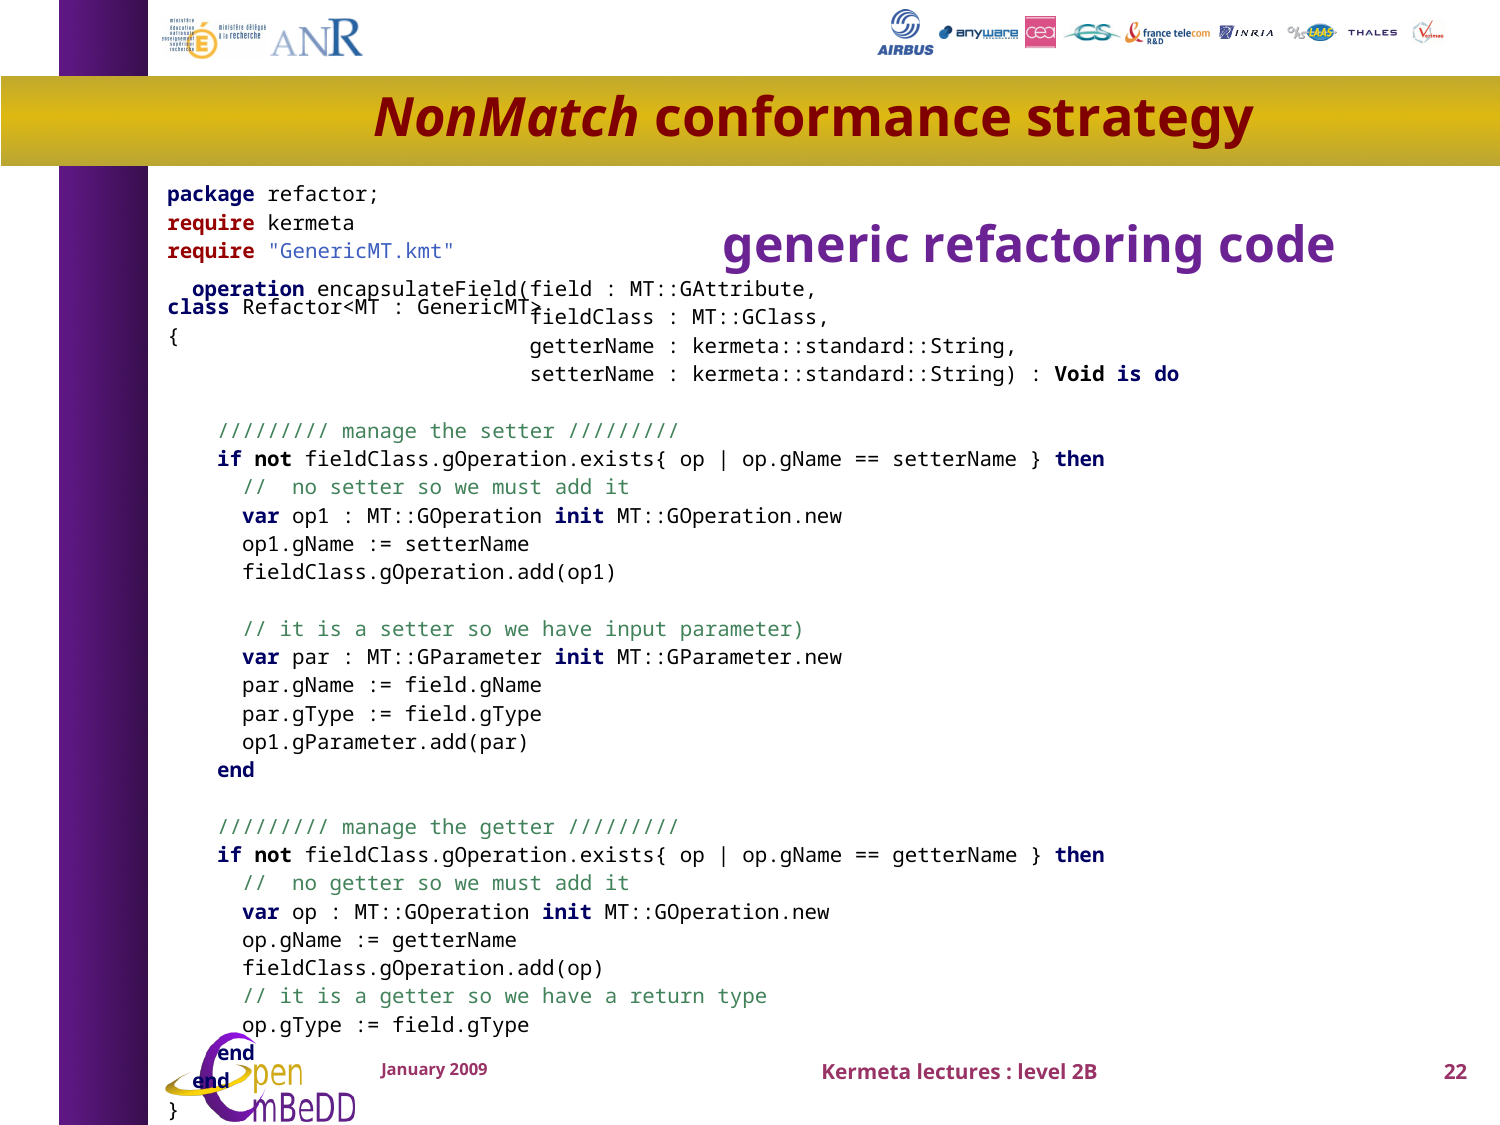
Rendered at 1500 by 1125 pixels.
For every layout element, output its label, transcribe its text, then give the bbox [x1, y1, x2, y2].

picture [270, 18, 363, 57]
list generic refactoring code [650, 209, 1410, 268]
picture [877, 9, 1445, 55]
picture [165, 1071, 355, 1122]
text_box operation encapsulateField(field : MT::GAttribute, fieldClass : MT::GClass, getterName : kermeta::standard::String, setterName : kermeta::standard::String) : Void is do ///////// manage the setter ///////// if not fieldClass.gOperation.exists{ op | op.gName == setterName } then // no setter so we must add it var op1 : MT::GOperation init MT::GOperation.new op1.gName := setterName fieldClass.gOperation.add(op1) // it is a setter so we have input parameter) var par : MT::GParameter init MT::GParameter.new par.gName := field.gName par.gType := field.gType op1.gParameter.add(par) end ///////// manage the getter ///////// if not fieldClass.gOperation.exists{ op | op.gName == getterName } then // no getter so we must add it var op : MT::GOperation init MT::GOperation.new op.gName := getterName fieldClass.gOperation.add(op) // it is a getter so we have a return type op.gType := field.gType end end } [152, 327, 1346, 1071]
picture [1, 0, 1500, 1125]
picture [162, 18, 266, 59]
text_box package refactor; require kermeta require "GenericMT.kmt" class Refactor<MT : GenericMT> { [152, 183, 631, 345]
title NonMatch conformance strategy [147, 66, 1481, 164]
